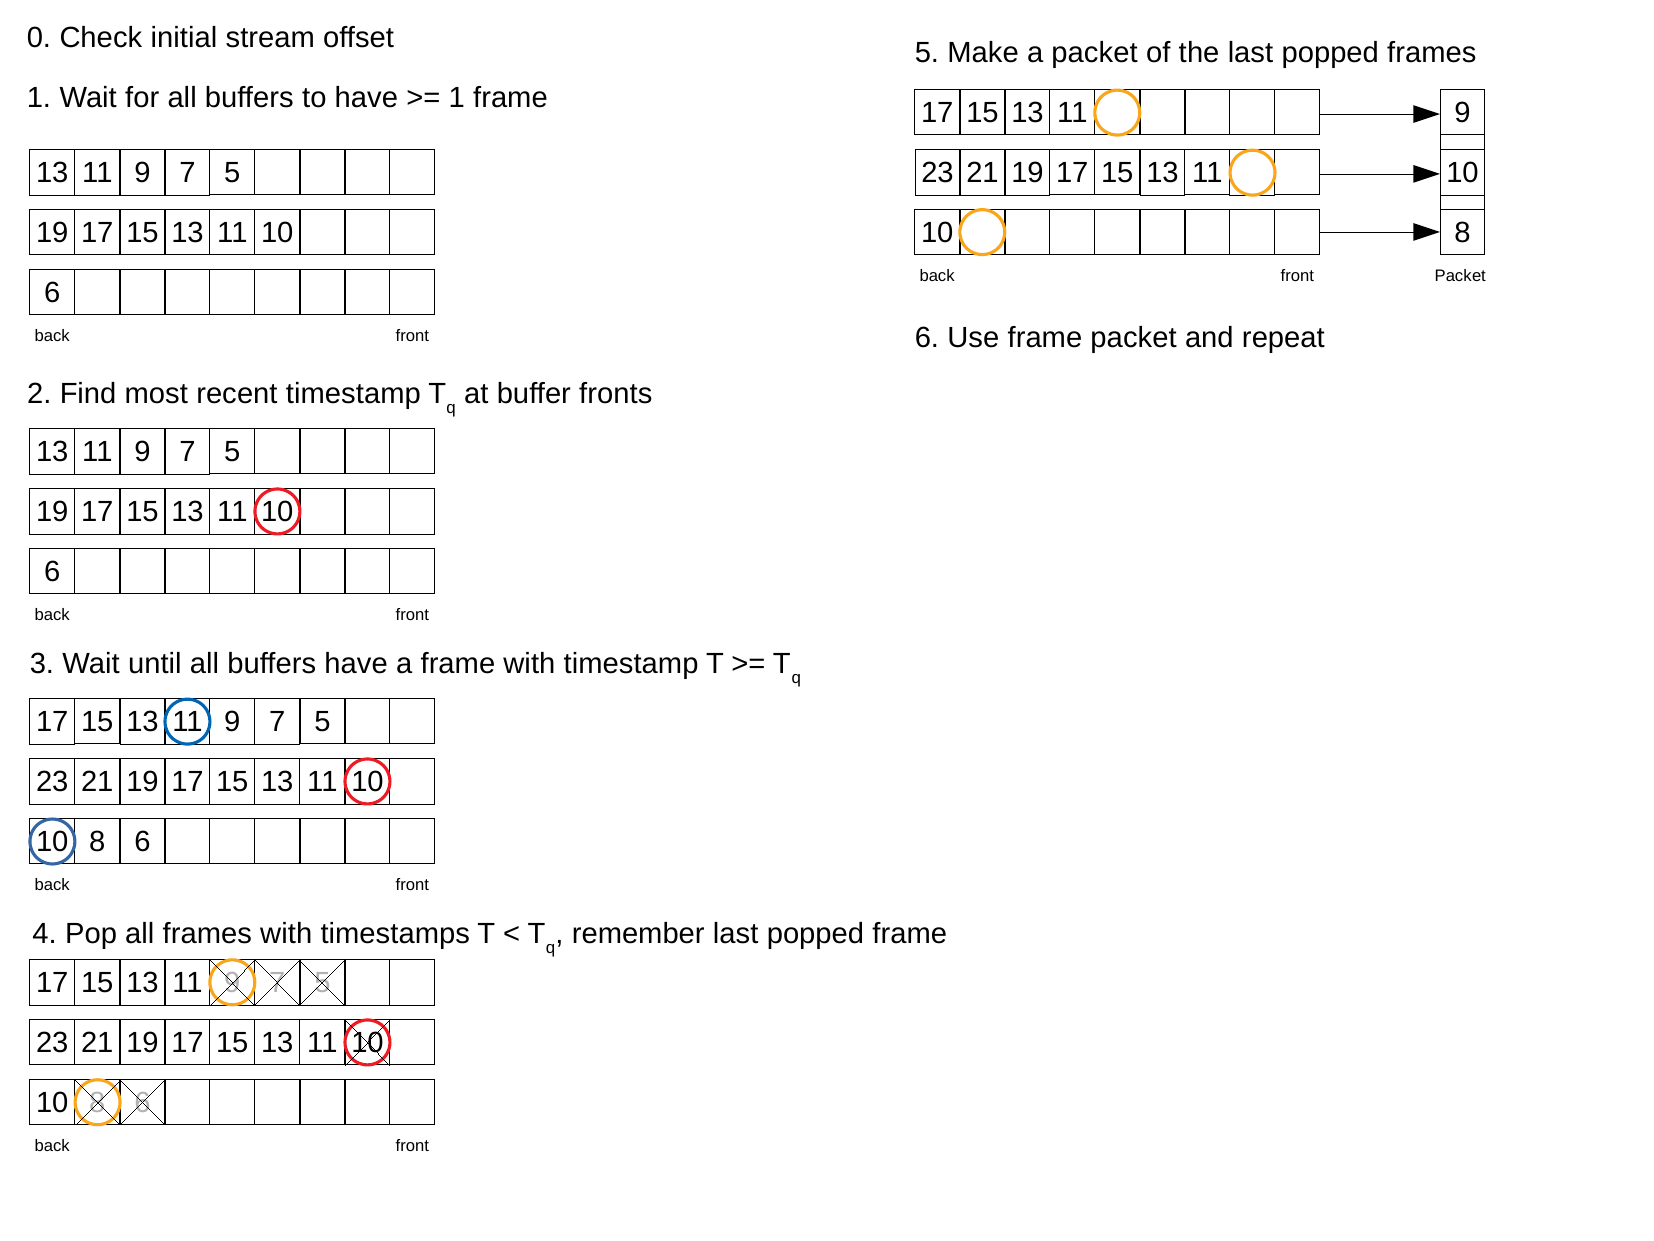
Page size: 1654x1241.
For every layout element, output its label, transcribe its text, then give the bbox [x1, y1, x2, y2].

text_box [300, 209, 435, 255]
text_box 10 [29, 1079, 74, 1125]
text_box 11 [74, 149, 120, 196]
text_box 3. Wait until all buffers have a frame with timestamp T >= Tq [14, 644, 855, 690]
text_box 23 [915, 149, 960, 196]
text_box 13 [165, 209, 209, 255]
text_box 17 [74, 209, 120, 255]
text_box Packet [1437, 260, 1483, 291]
text_box 17 [165, 1019, 209, 1065]
text_box 10 [29, 818, 74, 840]
text_box 8 [74, 1079, 94, 1125]
text_box 19 [1005, 149, 1050, 196]
text_box front [389, 1130, 435, 1161]
text_box 11 [1184, 149, 1229, 195]
text_box [165, 699, 210, 745]
text_box 11 [209, 209, 254, 255]
text_box 17 [1049, 149, 1094, 195]
text_box 5 [300, 698, 345, 744]
text_box 7 [254, 698, 300, 745]
text_box 6 [29, 269, 74, 315]
text_box 15 [209, 758, 254, 805]
text_box front [389, 599, 435, 630]
text_box back [29, 599, 75, 630]
text_box 13 [120, 959, 165, 1006]
text_box 17 [914, 89, 960, 135]
text_box 17 [74, 488, 120, 535]
text_box [75, 1079, 121, 1125]
text_box 6 [29, 548, 74, 594]
text_box 10 [369, 1019, 389, 1033]
text_box 10 [345, 788, 389, 805]
text_box 10 [29, 843, 46, 864]
text_box 19 [29, 209, 74, 255]
text_box [254, 149, 435, 195]
text_box 15 [120, 209, 165, 255]
text_box 5 [300, 959, 345, 1006]
text_box [254, 428, 435, 474]
text_box 8 [74, 818, 120, 864]
text_box [1440, 196, 1485, 209]
text_box [345, 698, 435, 744]
text_box back [29, 1130, 75, 1161]
text_box 9 [209, 698, 254, 745]
text_box [74, 548, 435, 594]
text_box 6 [120, 818, 165, 864]
text_box 5 [209, 428, 254, 474]
text_box 23 [29, 1019, 74, 1065]
text_box [345, 959, 435, 1006]
text_box 11 [1049, 89, 1094, 135]
text_box 11 [165, 698, 209, 715]
text_box 23 [29, 758, 74, 805]
text_box 7 [165, 428, 210, 475]
text_box 15 [74, 698, 120, 744]
text_box 11 [209, 488, 254, 535]
text_box 21 [74, 1019, 120, 1065]
text_box 5. Make a packet of the last popped frames [900, 29, 1485, 75]
text_box [1094, 89, 1320, 136]
text_box 9 [120, 428, 165, 475]
text_box back [29, 869, 75, 900]
text_box 11 [165, 959, 209, 1006]
text_box 10 [374, 1052, 389, 1065]
text_box 8 [104, 1109, 120, 1125]
text_box [209, 959, 255, 1005]
text_box 10 [345, 758, 367, 774]
text_box 0. Check initial stream offset [12, 14, 583, 61]
text_box 19 [29, 488, 74, 535]
text_box 13 [120, 698, 165, 745]
text_box 10 [254, 209, 300, 255]
text_box front [389, 320, 435, 351]
text_box 10 [914, 209, 960, 255]
text_box 8 [101, 1079, 120, 1095]
text_box 17 [165, 758, 209, 805]
text_box 10 [345, 1019, 366, 1035]
text_box 11 [74, 428, 120, 475]
text_box 13 [1005, 89, 1049, 135]
text_box 10 [278, 488, 300, 505]
text_box [1229, 149, 1320, 196]
text_box 10 [345, 1049, 361, 1065]
text_box 13 [254, 758, 299, 805]
text_box 15 [74, 959, 120, 1006]
text_box 5 [209, 149, 254, 195]
text_box [165, 1079, 435, 1125]
text_box [165, 818, 435, 864]
text_box front [389, 869, 435, 900]
text_box 17 [29, 959, 74, 1006]
text_box 9 [120, 149, 165, 196]
text_box 19 [120, 1019, 165, 1065]
text_box back [914, 260, 960, 291]
text_box [74, 269, 435, 315]
text_box 17 [29, 698, 75, 745]
text_box 7 [165, 149, 210, 196]
text_box [345, 758, 435, 805]
text_box 15 [120, 488, 165, 535]
text_box 9 [1440, 89, 1485, 135]
text_box 9 [235, 959, 254, 973]
text_box [29, 819, 75, 864]
text_box 15 [960, 89, 1005, 135]
text_box 15 [1094, 149, 1140, 195]
text_box [345, 1019, 435, 1065]
text_box 21 [960, 149, 1005, 196]
text_box 6 [120, 1079, 165, 1125]
text_box 6. Use frame packet and repeat [900, 314, 1485, 361]
text_box 11 [299, 1019, 345, 1065]
text_box 1. Wait for all buffers to have >= 1 frame [12, 74, 583, 120]
text_box 13 [254, 1019, 299, 1065]
text_box 9 [209, 985, 254, 1006]
text_box 11 [165, 729, 186, 745]
text_box 7 [254, 959, 300, 1006]
text_box 10 [1440, 149, 1485, 196]
text_box 9 [209, 959, 229, 980]
text_box 13 [29, 149, 74, 196]
text_box 13 [1140, 149, 1185, 196]
text_box 10 [59, 851, 74, 864]
text_box [254, 488, 435, 535]
text_box 11 [299, 758, 345, 805]
text_box 10 [254, 513, 300, 535]
text_box 10 [254, 488, 277, 510]
text_box [959, 209, 1320, 255]
text_box front [1274, 260, 1320, 291]
text_box 11 [189, 731, 209, 745]
text_box 8 [1440, 209, 1485, 255]
text_box 13 [165, 488, 209, 535]
text_box 21 [74, 758, 120, 805]
text_box [1440, 135, 1485, 149]
text_box 10 [368, 758, 389, 772]
text_box 15 [209, 1019, 254, 1065]
text_box back [29, 320, 75, 351]
text_box 2. Find most recent timestamp Tq at buffer fronts [12, 374, 718, 420]
text_box 19 [120, 758, 165, 805]
text_box 4. Pop all frames with timestamps T < Tq, remember last popped frame [17, 914, 858, 960]
text_box 13 [29, 428, 74, 475]
